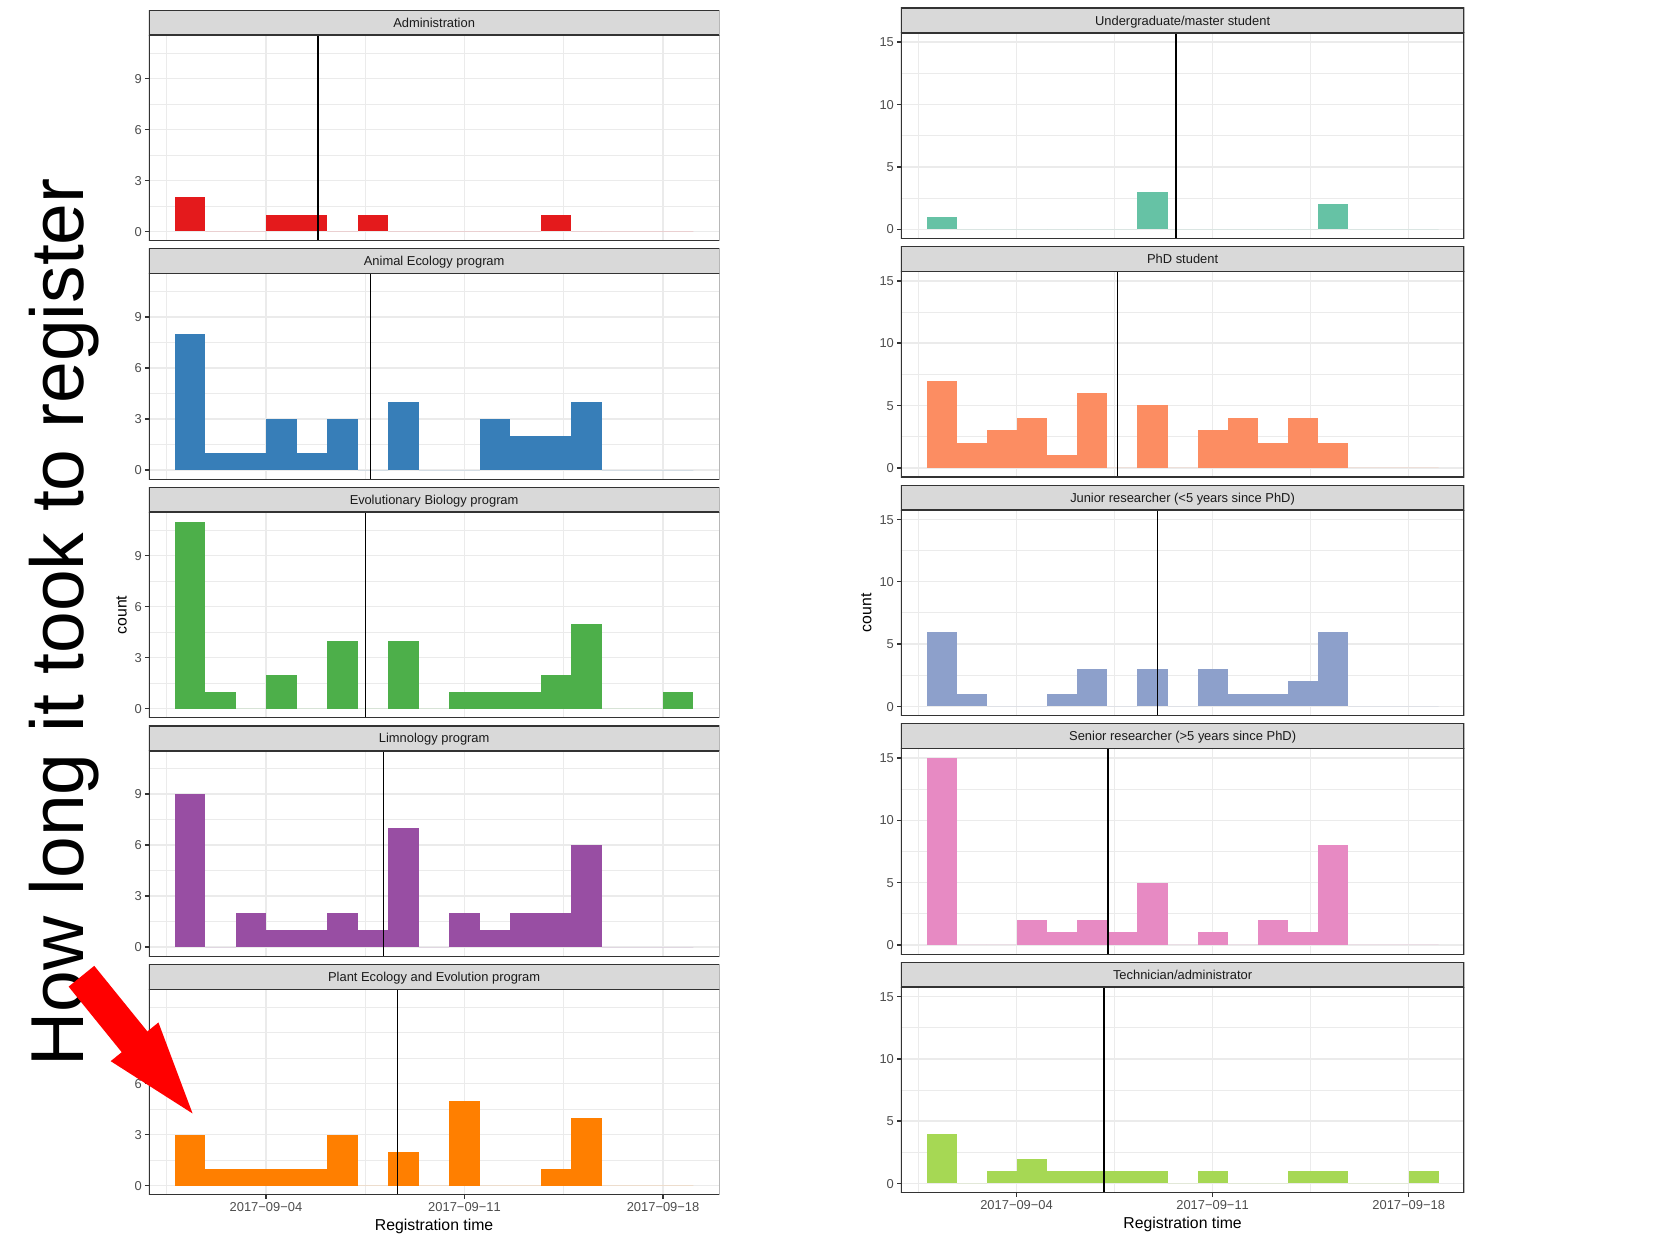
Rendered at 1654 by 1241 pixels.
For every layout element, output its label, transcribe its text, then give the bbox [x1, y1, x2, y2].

text_box How long it took to register [8, 107, 107, 1082]
picture [107, 2, 728, 1241]
picture [852, 0, 1473, 1241]
